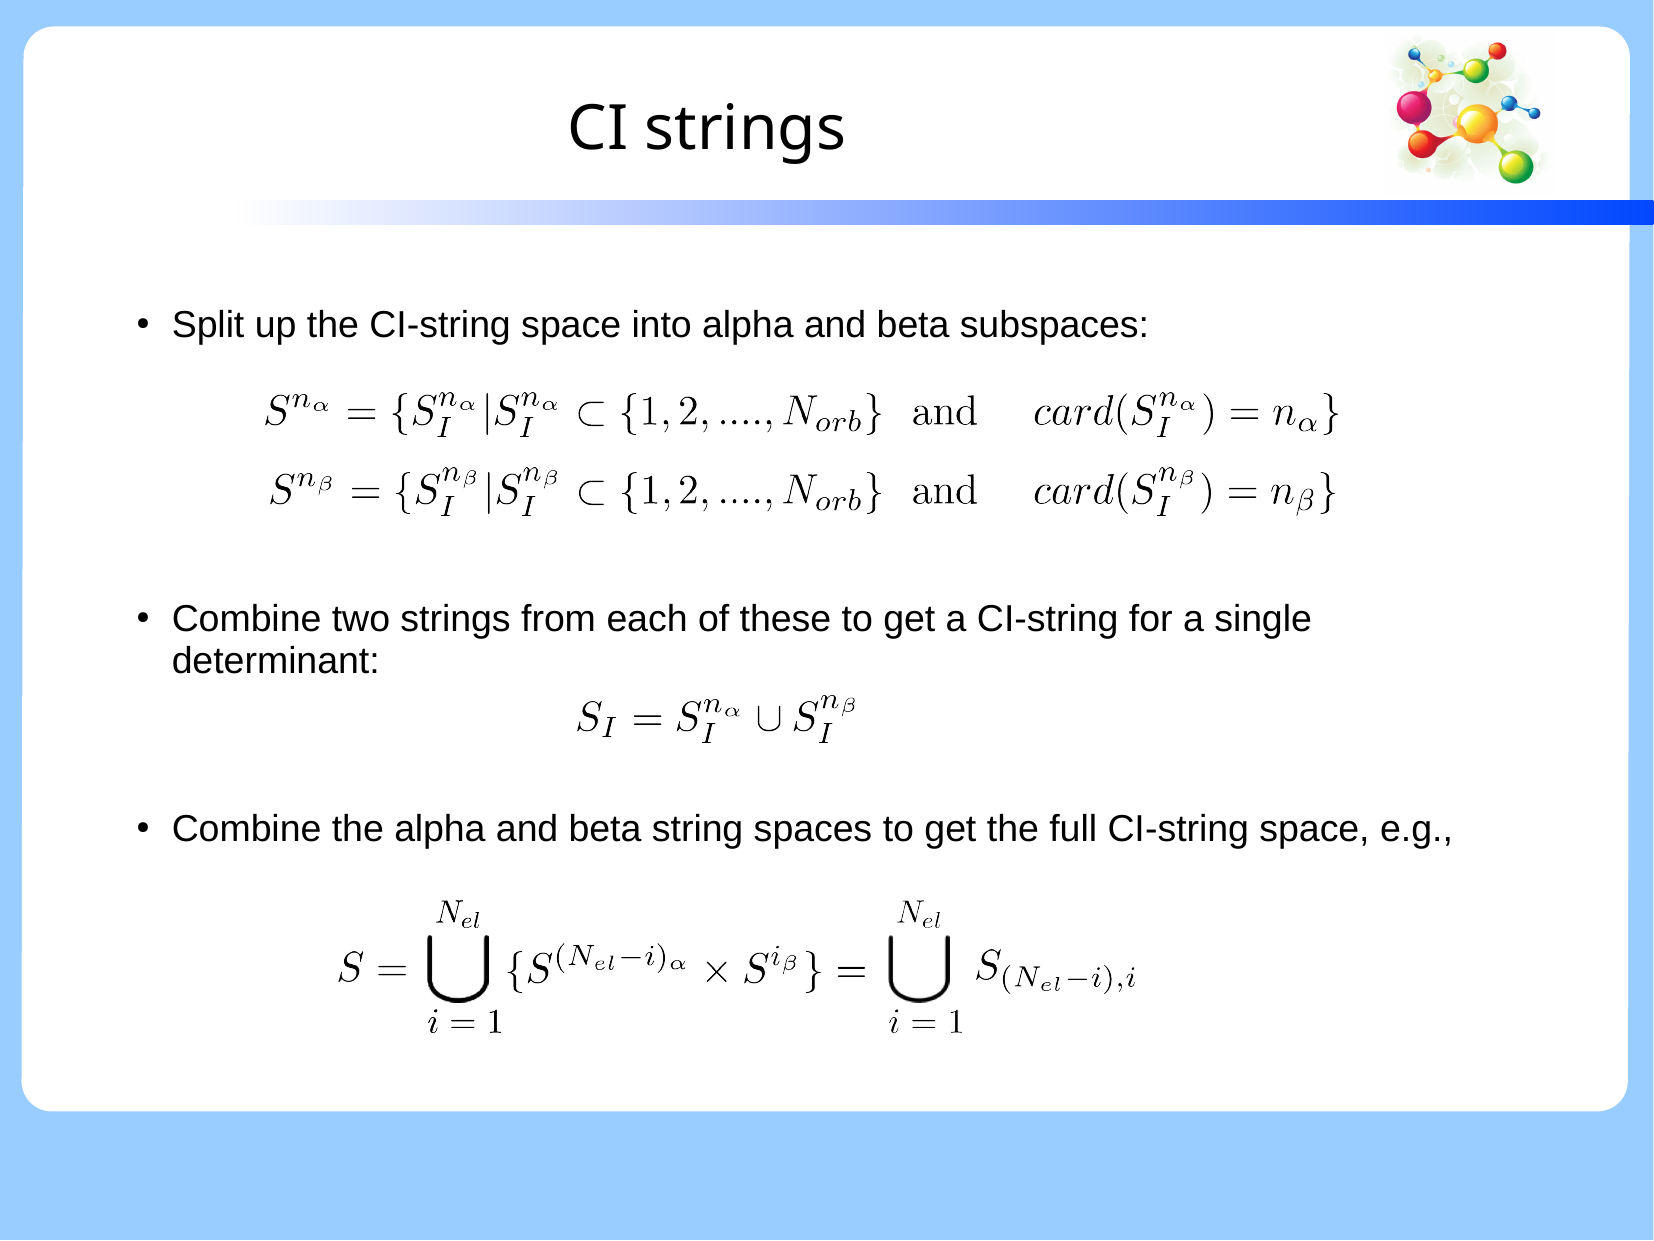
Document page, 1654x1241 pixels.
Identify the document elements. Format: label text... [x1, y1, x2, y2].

picture [897, 900, 940, 928]
picture [1382, 29, 1556, 195]
picture [888, 935, 950, 1003]
picture [436, 900, 479, 928]
picture [976, 949, 1135, 994]
picture [270, 467, 1335, 516]
table_cell [873, 201, 877, 224]
picture [427, 935, 489, 1003]
picture [265, 392, 1338, 437]
picture [889, 1009, 962, 1033]
title CI strings [82, 49, 1332, 201]
picture [338, 951, 406, 982]
picture [507, 943, 865, 993]
text_box Split up the CI-string space into alpha and beta subspaces: Combine two strings from each of these to get a CI-string for a single determinant: Combine the alpha and beta string spaces to get the full CI-string space, e.g., [121, 254, 1523, 1241]
table_cell [956, 201, 961, 224]
picture [577, 695, 856, 744]
picture [428, 1009, 501, 1033]
